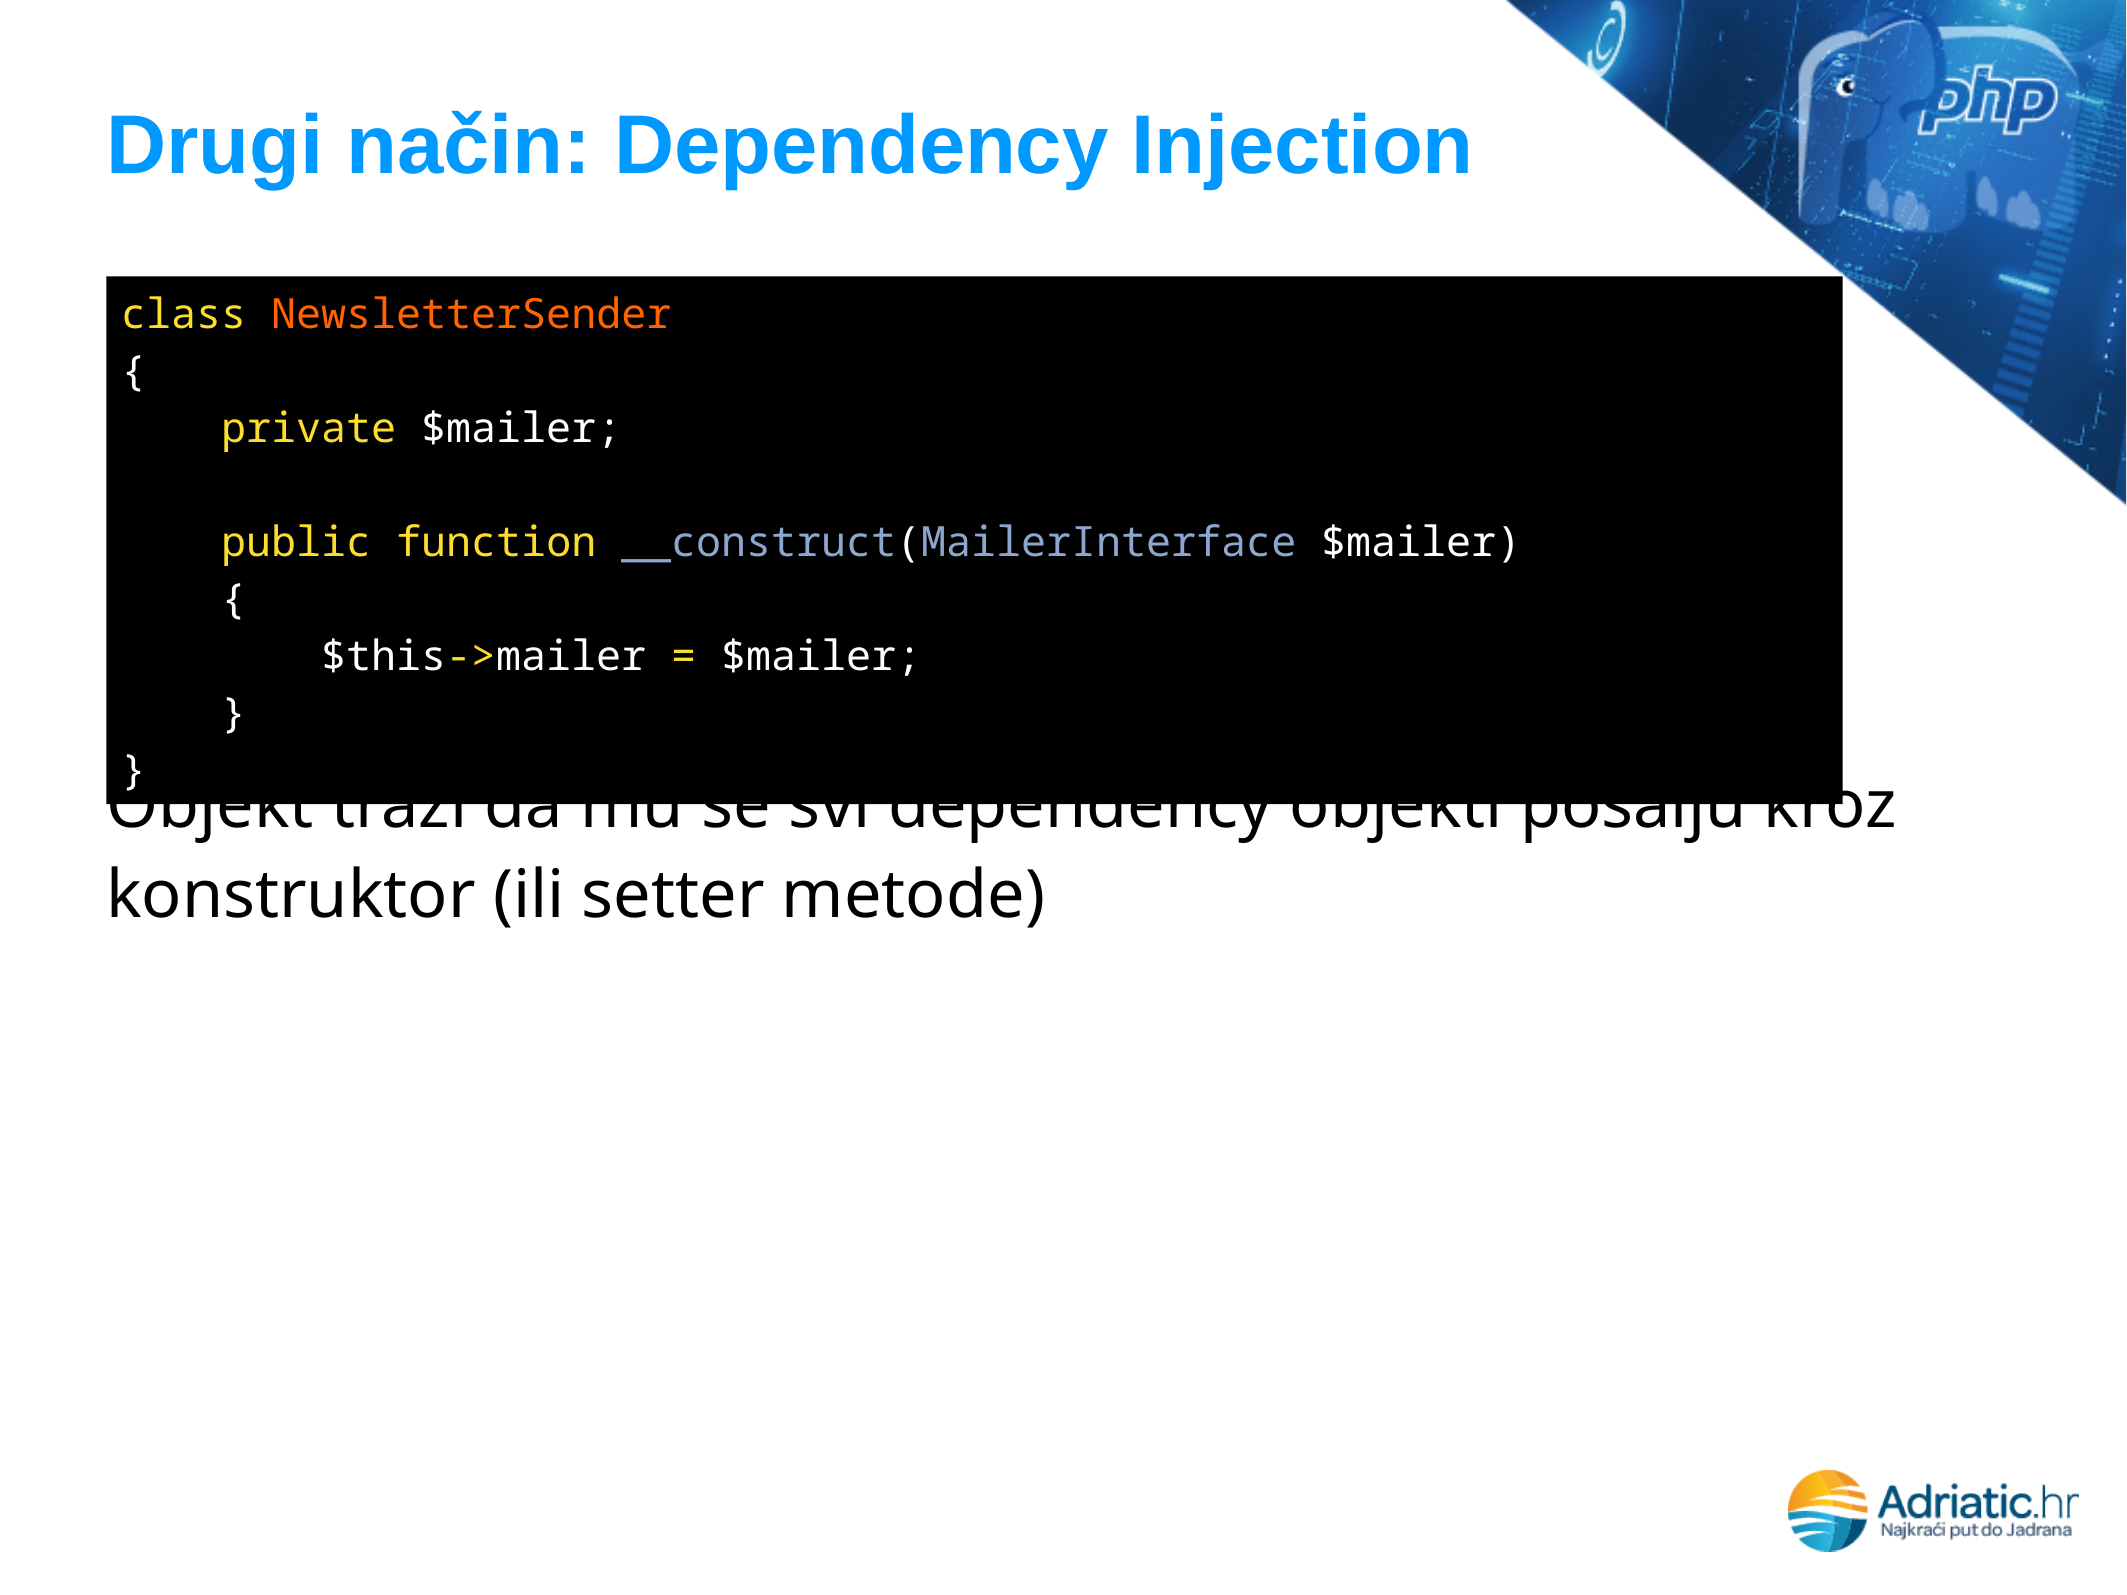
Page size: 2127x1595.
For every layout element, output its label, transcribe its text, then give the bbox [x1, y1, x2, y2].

picture [1505, 0, 2127, 625]
picture [1788, 1470, 2079, 1552]
title Drugi način: Dependency Injection [106, 70, 1630, 219]
text_box class NewsletterSender { private $mailer; public function __construct(MailerInterface $mailer) { $this->mailer = $mailer; } } [106, 276, 1843, 733]
list Objekt traži da mu se svi dependency objekti pošalju kroz konstruktor (ili setter metode) [106, 755, 2020, 1453]
